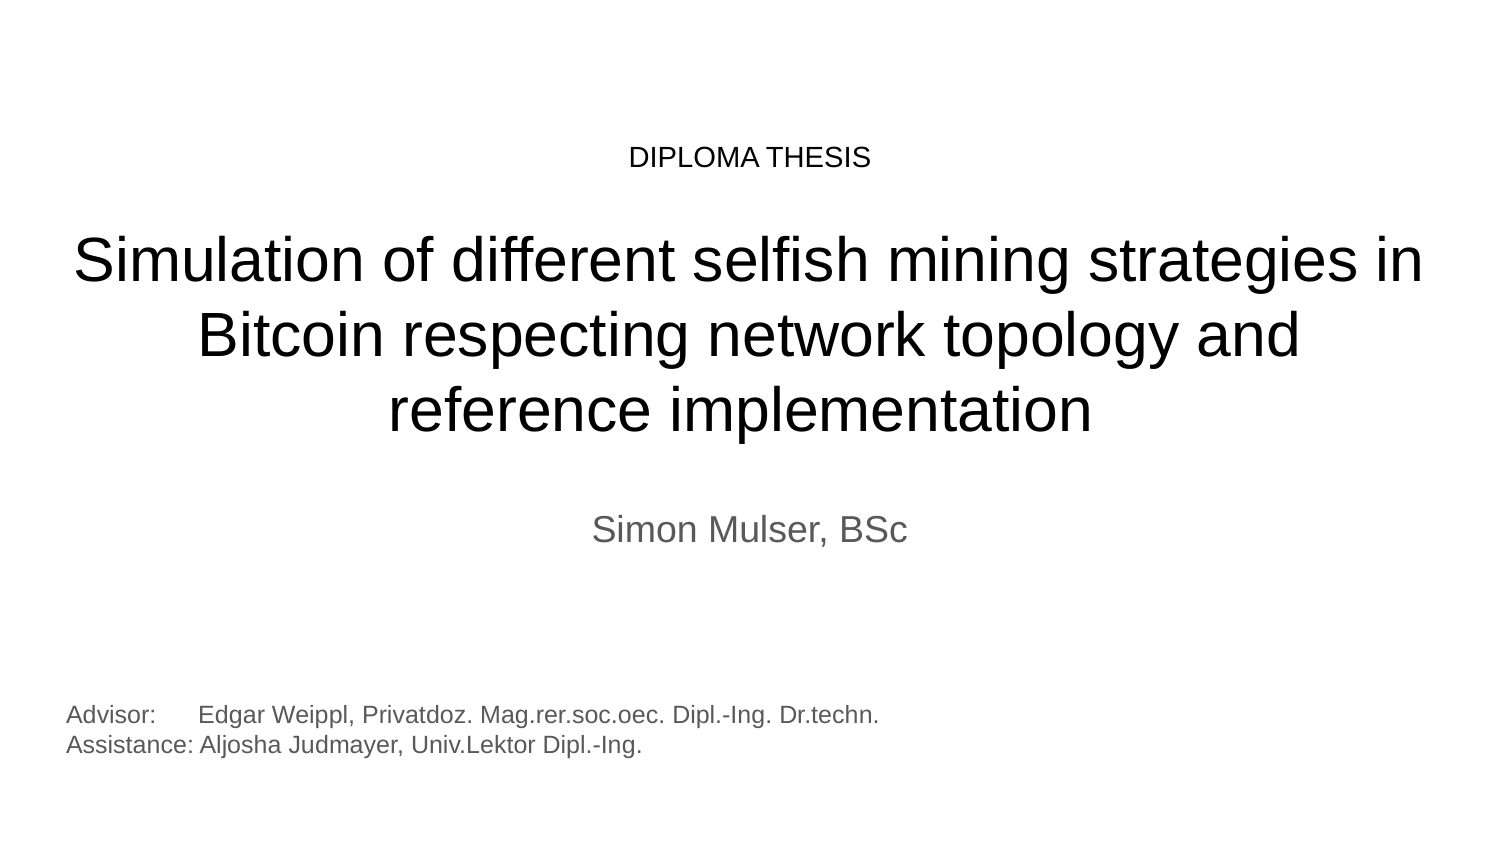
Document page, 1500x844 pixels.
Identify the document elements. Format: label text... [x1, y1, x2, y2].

text_box Advisor: Edgar Weippl, Privatdoz. Mag.rer.soc.oec. Dipl.-Ing. Dr.techn. Assistance: Aljosha Judmayer, Univ.Lektor Dipl.-Ing. [51, 683, 1449, 800]
title Simulation of different selfish mining strategies in Bitcoin respecting network topology and reference implementation [51, 240, 1449, 459]
subtitle Simon Mulser, BSc [51, 489, 1449, 620]
text_box DIPLOMA THESIS [51, 123, 1449, 240]
